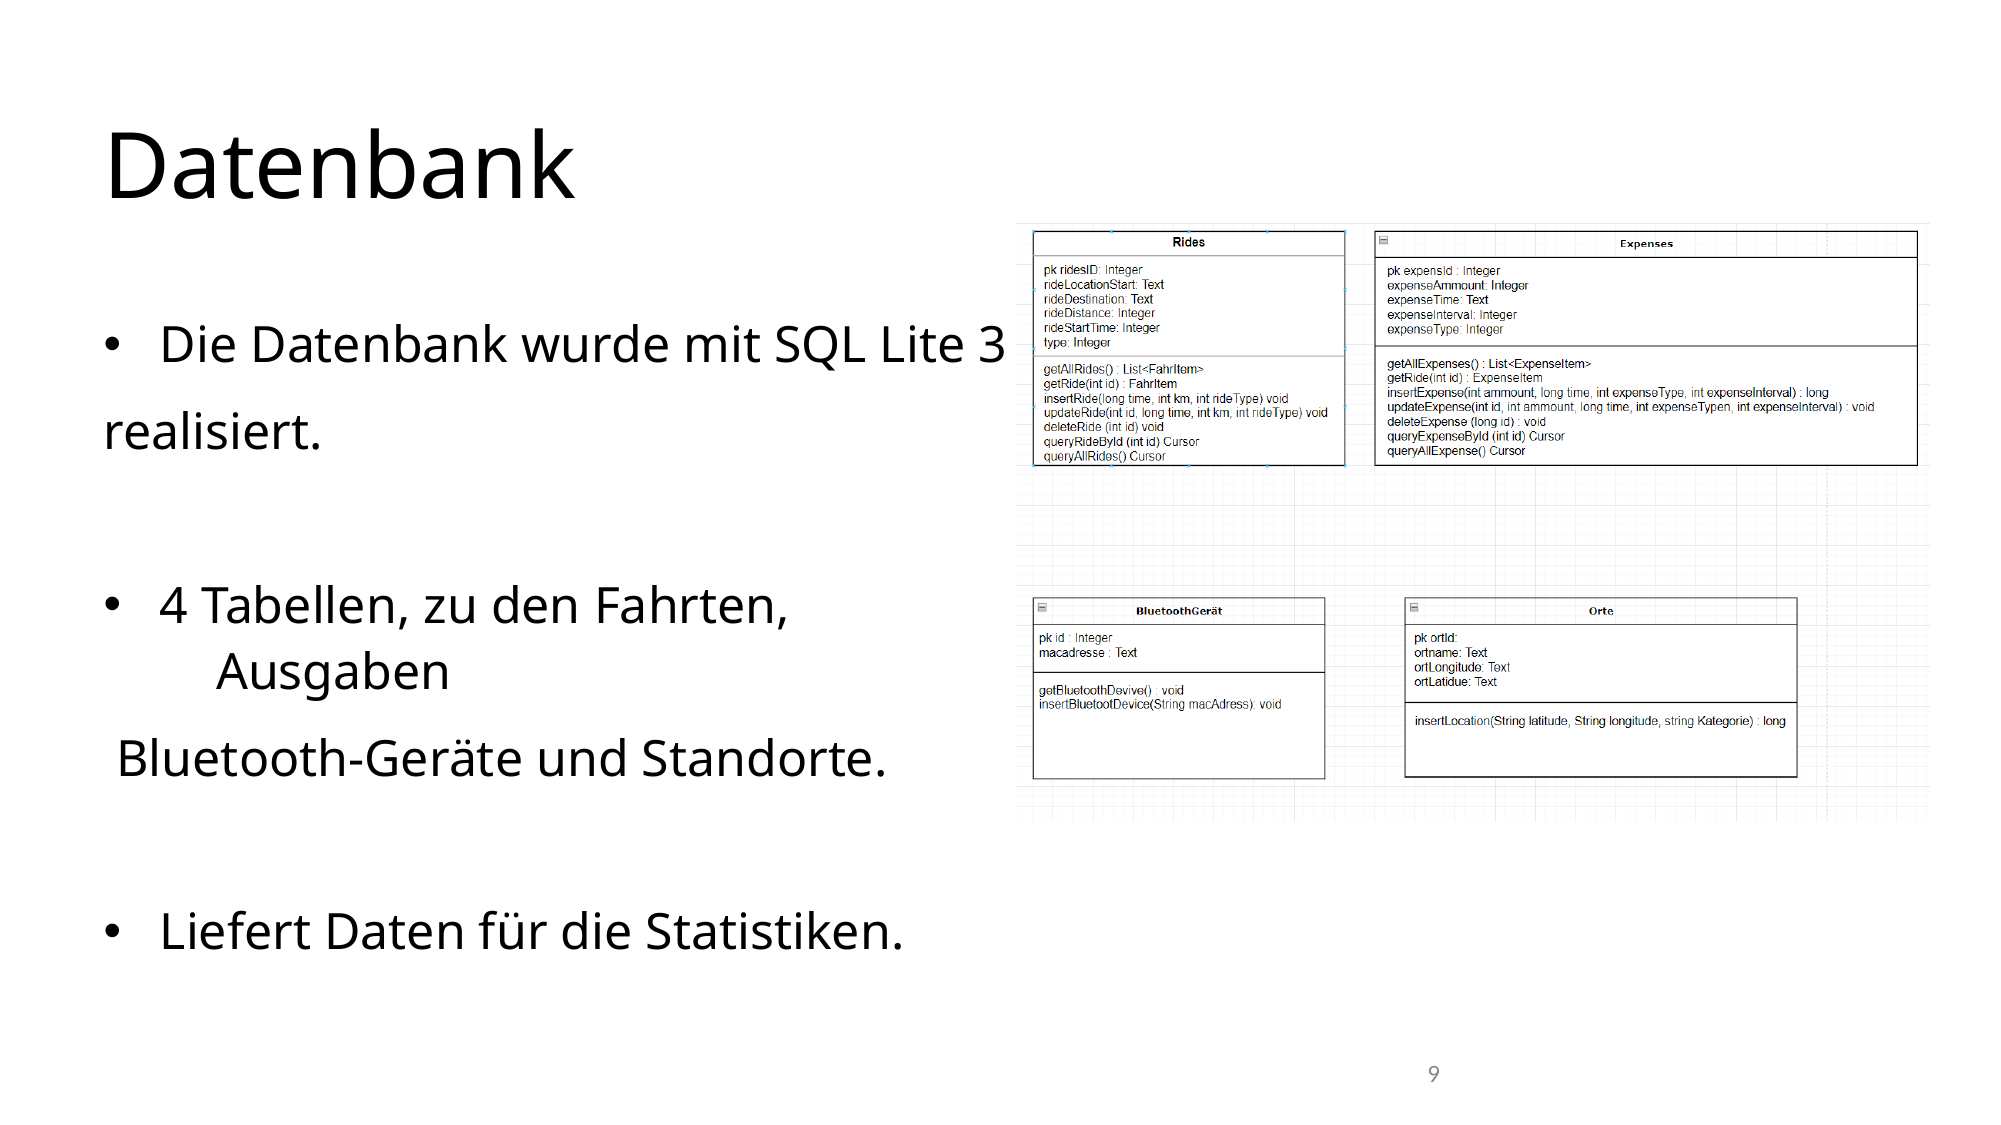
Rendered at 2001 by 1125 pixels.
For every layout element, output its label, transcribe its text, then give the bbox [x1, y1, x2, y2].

list Die Datenbank wurde mit SQL Lite 3 realisiert. 4 Tabellen, zu den Fahrten, Ausgaben Bluetooth-Geräte und Standorte. Liefert Daten für die Statistiken. [88, 299, 1042, 1014]
picture [1016, 223, 1930, 822]
text_box 3 [1412, 1042, 1863, 1103]
title Datenbank [88, 59, 1042, 278]
